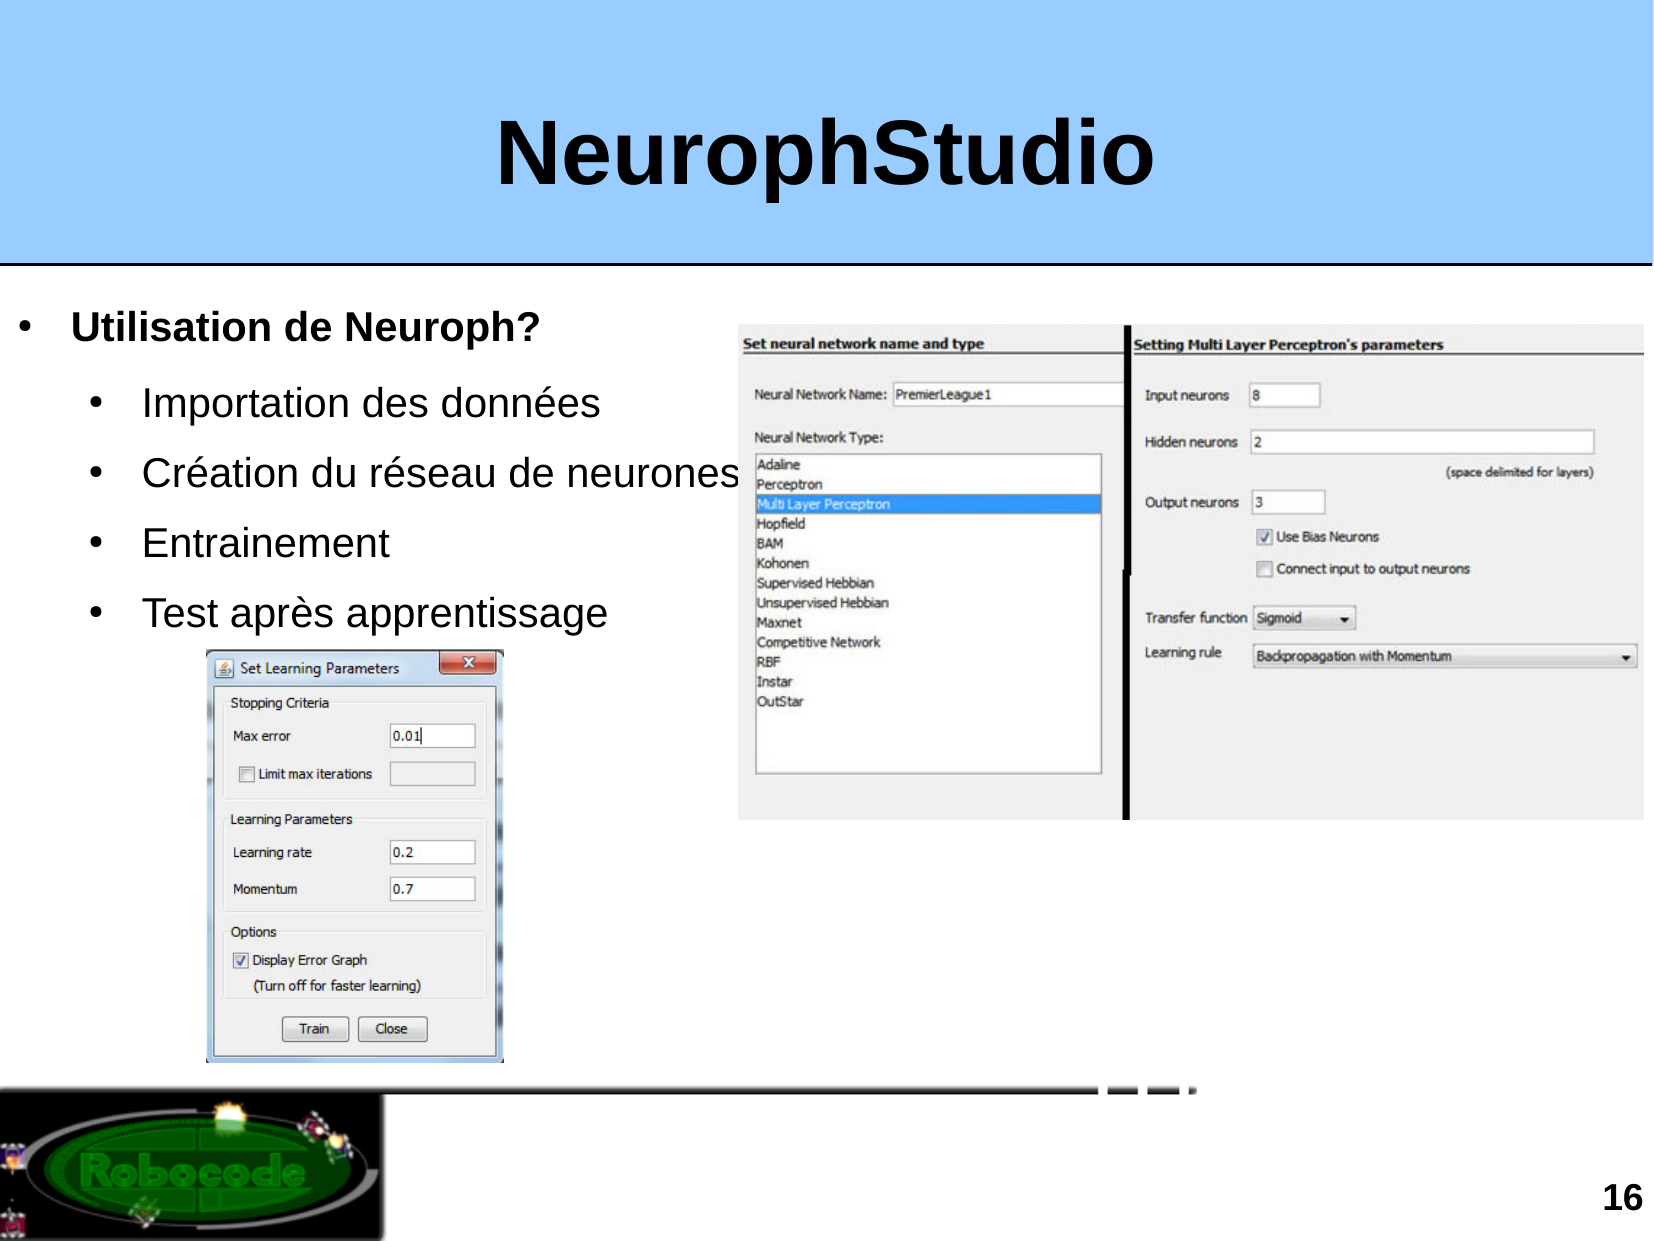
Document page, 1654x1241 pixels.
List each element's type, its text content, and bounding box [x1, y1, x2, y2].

list Utilisation de Neuroph? Importation des données Création du réseau de neurones Entrainement Test après apprentissage [0, 303, 1489, 1123]
picture [206, 649, 504, 1063]
text_box [0, 0, 1654, 266]
title NeurophStudio [82, 49, 1571, 257]
picture [0, 266, 1644, 1241]
text_box <numéro> [1587, 1169, 1654, 1241]
